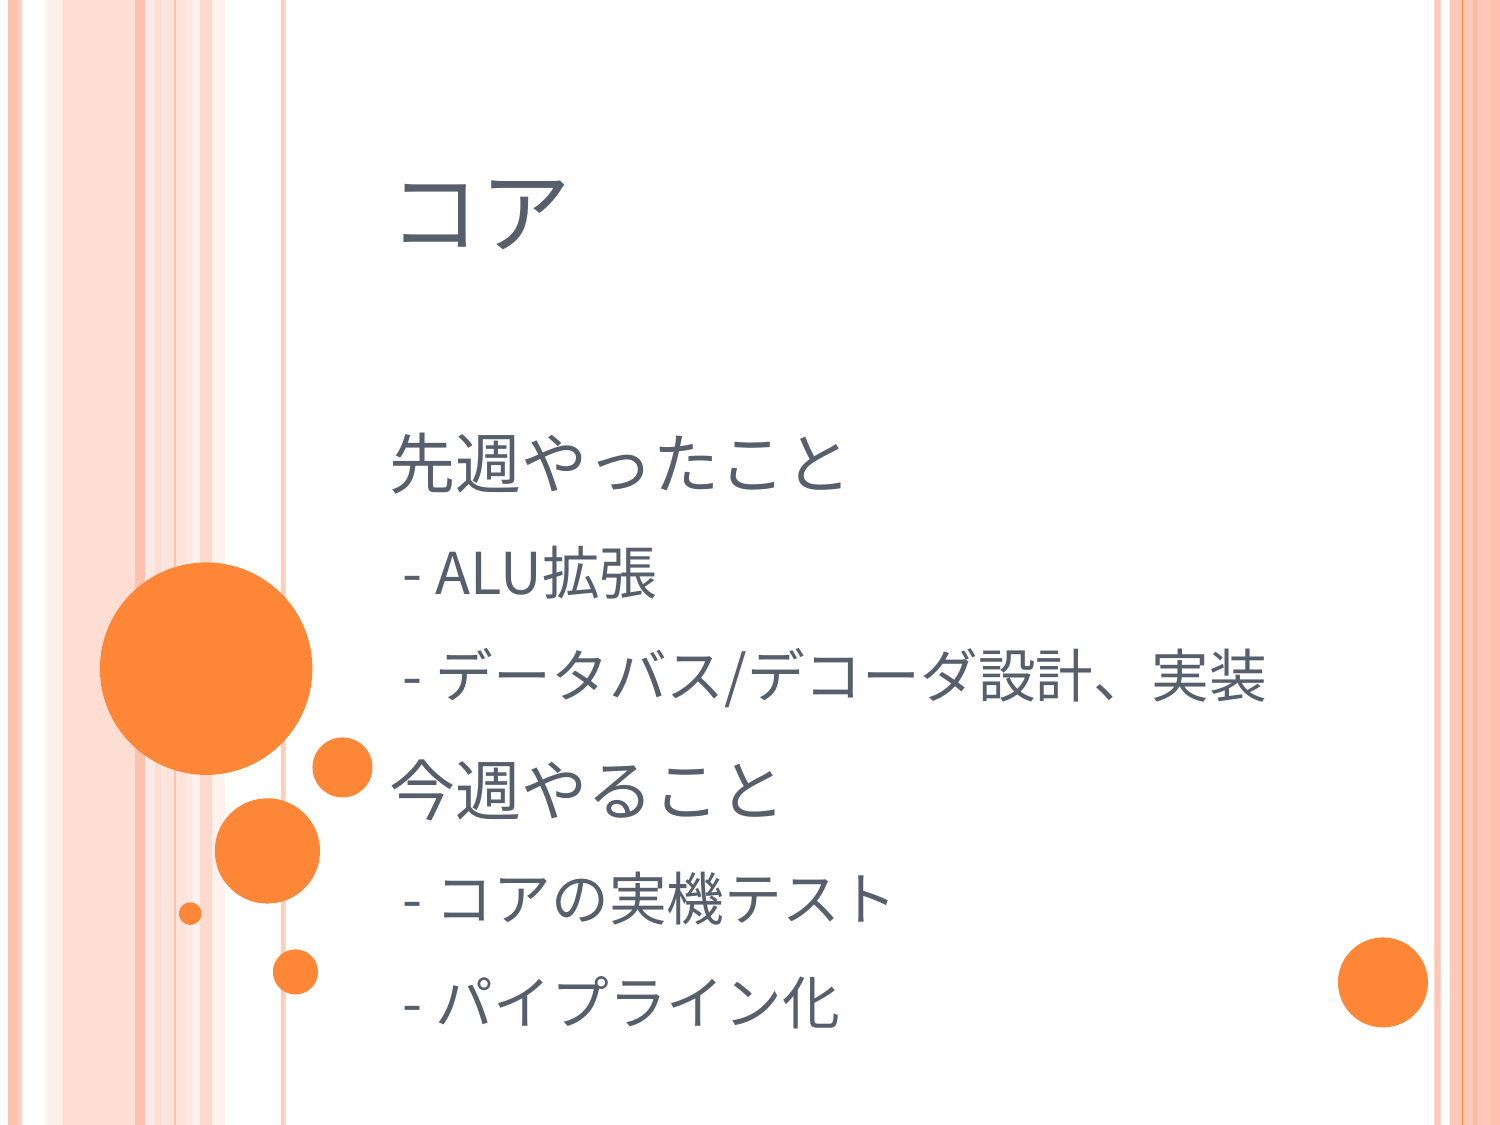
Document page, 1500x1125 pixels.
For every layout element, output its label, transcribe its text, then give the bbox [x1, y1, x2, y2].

title コア 先週やったこと - ALU拡張 - データバス/デコーダ設計、実装 今週やること - コアの実機テスト - パイプライン化 [375, 90, 1388, 1047]
